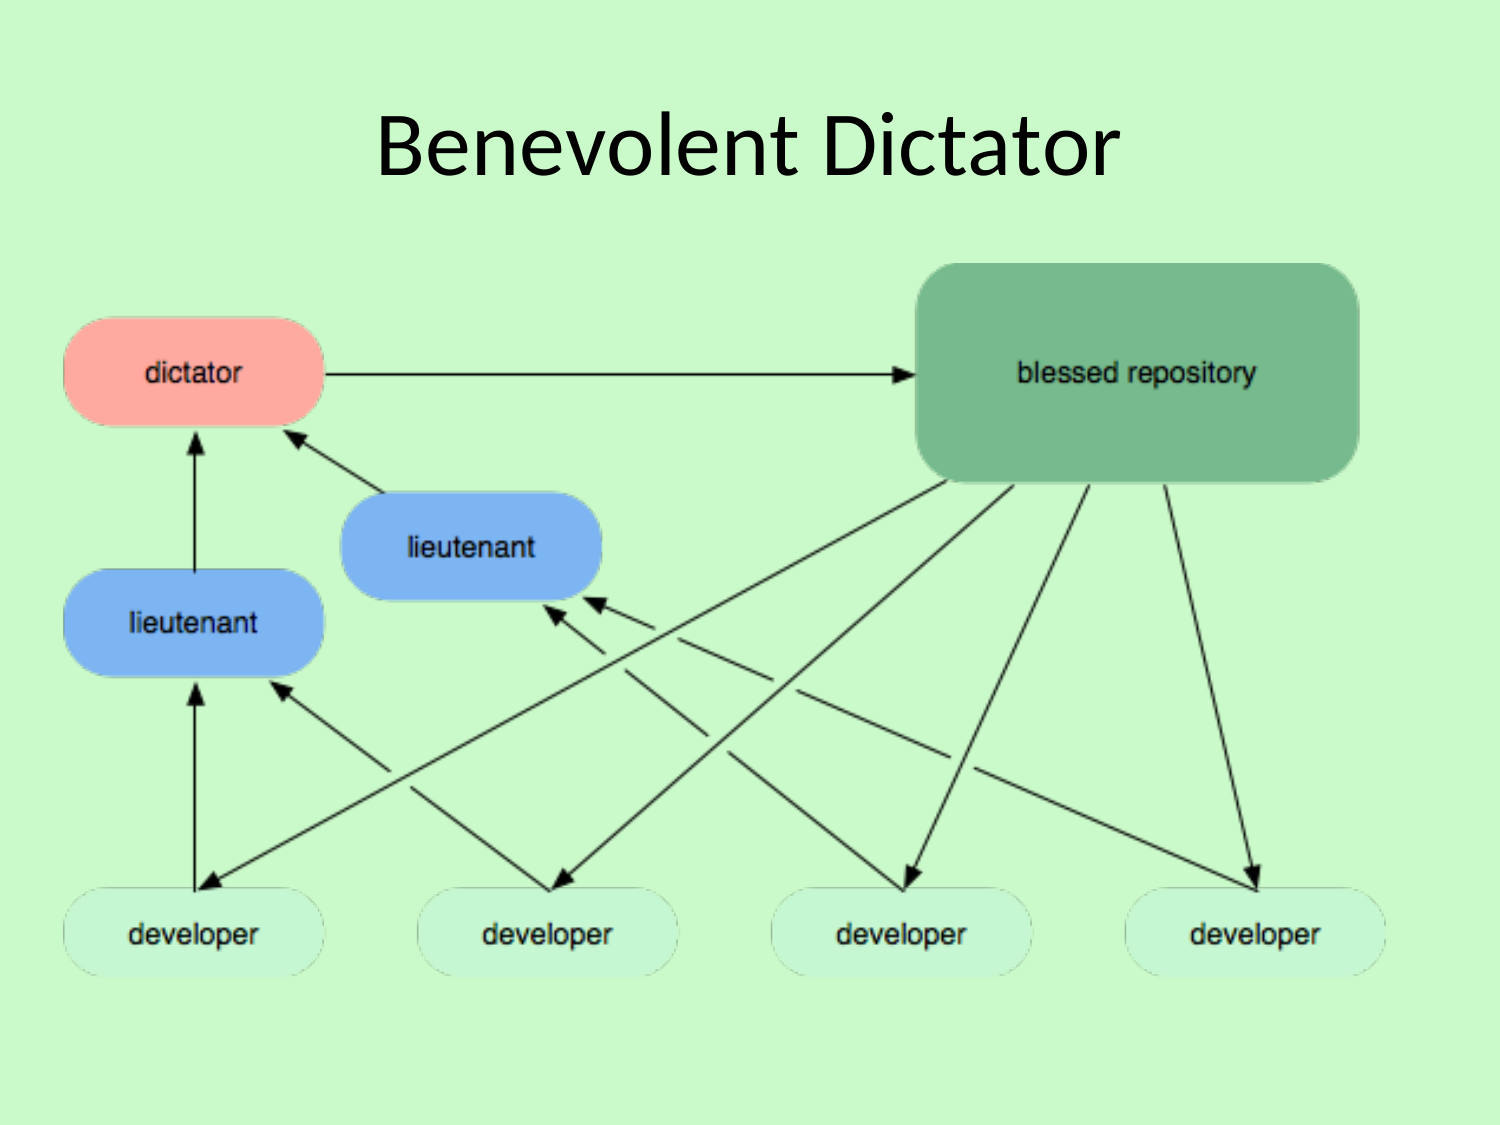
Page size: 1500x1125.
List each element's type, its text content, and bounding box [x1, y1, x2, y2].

text_box Benevolent Dictator [75, 45, 1426, 233]
picture [62, 263, 1388, 978]
